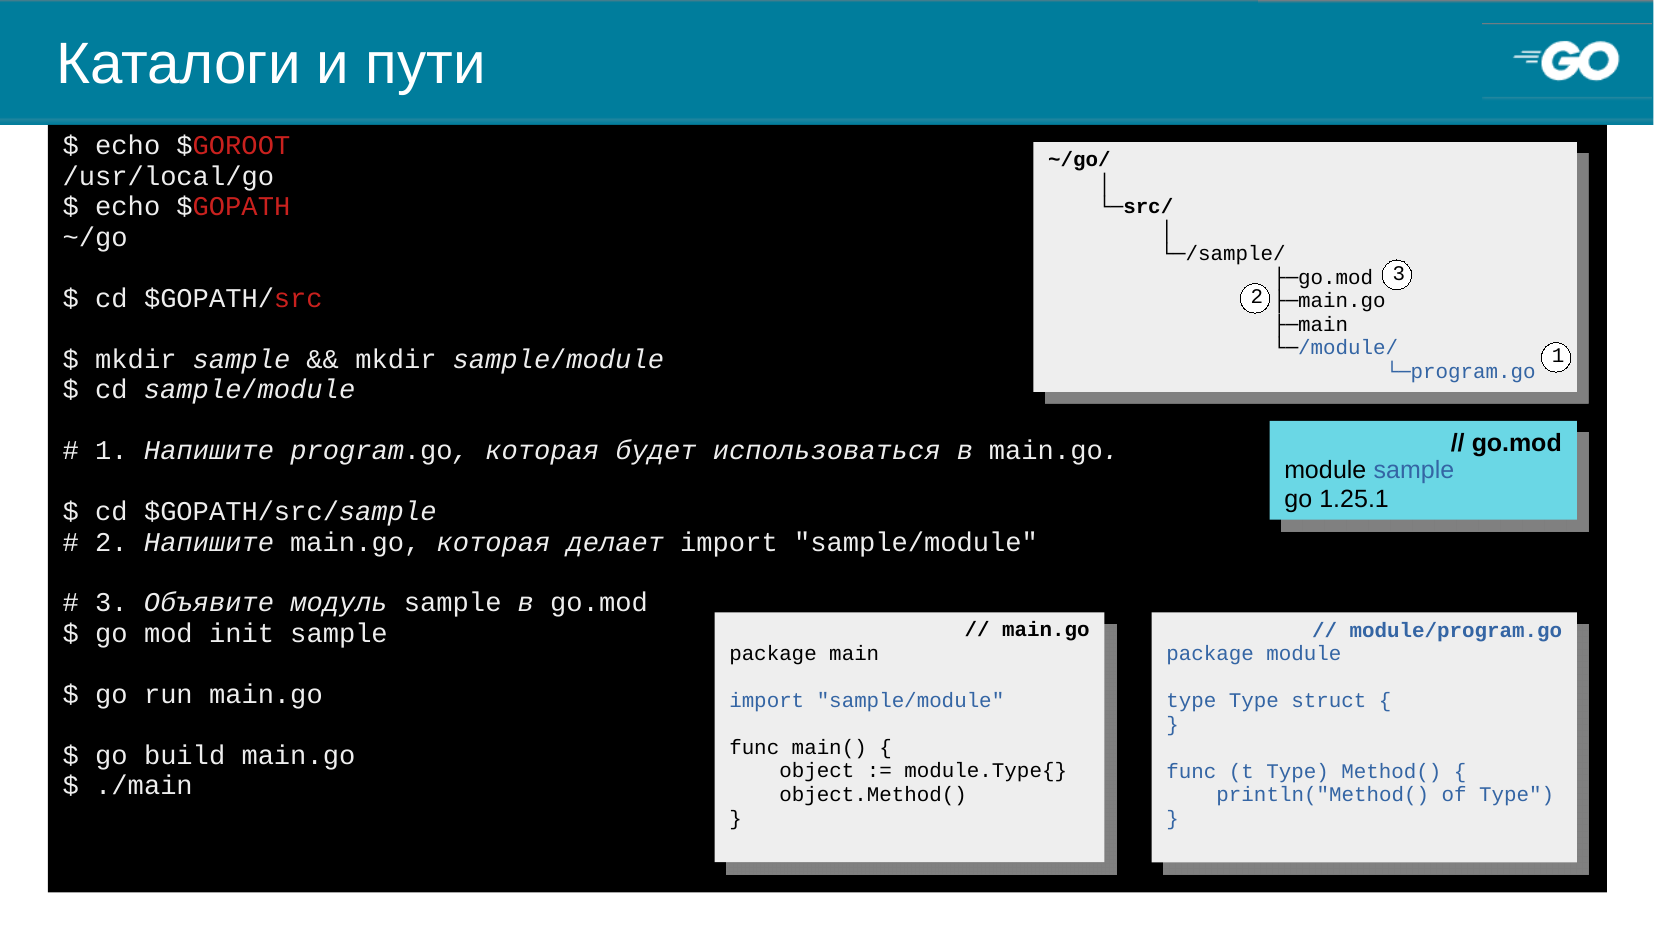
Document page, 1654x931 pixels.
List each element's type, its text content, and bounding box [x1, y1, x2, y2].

text_box ~/go/ │ └─src/ │ └─/sample/ ├─go.mod ├─main.go ├─main └─/module/ └─program.go [1033, 142, 1577, 392]
text_box // go.mod module sample go 1.25.1 [1269, 420, 1577, 520]
text_box $ echo $GOROOT /usr/local/go $ echo $GOPATH ~/go $ cd $GOPATH/src $ mkdir sample && mkdir sample/module $ cd sample/module # 1. Напишите program.go, которая будет использоваться в main.go. $ cd $GOPATH/src/sample # 2. Напишите main.go, которая делает import "sample/module" # 3. Объявите модуль sample в go.mod $ go mod init sample $ go run main.go $ go build main.go $ ./main [47, 124, 1607, 893]
text_box // main.go package main import "sample/module" func main() { object := module.Type{} object.Method() } [714, 612, 1105, 863]
text_box Каталоги и пути [41, 23, 1495, 104]
text_box // module/program.go package module type Type struct { } func (t Type) Method() { println("Method() of Type") } [1151, 612, 1577, 863]
text_box 2 [1240, 283, 1270, 314]
text_box 3 [1382, 259, 1412, 290]
picture [1542, 41, 1619, 81]
text_box 1 [1541, 342, 1571, 373]
